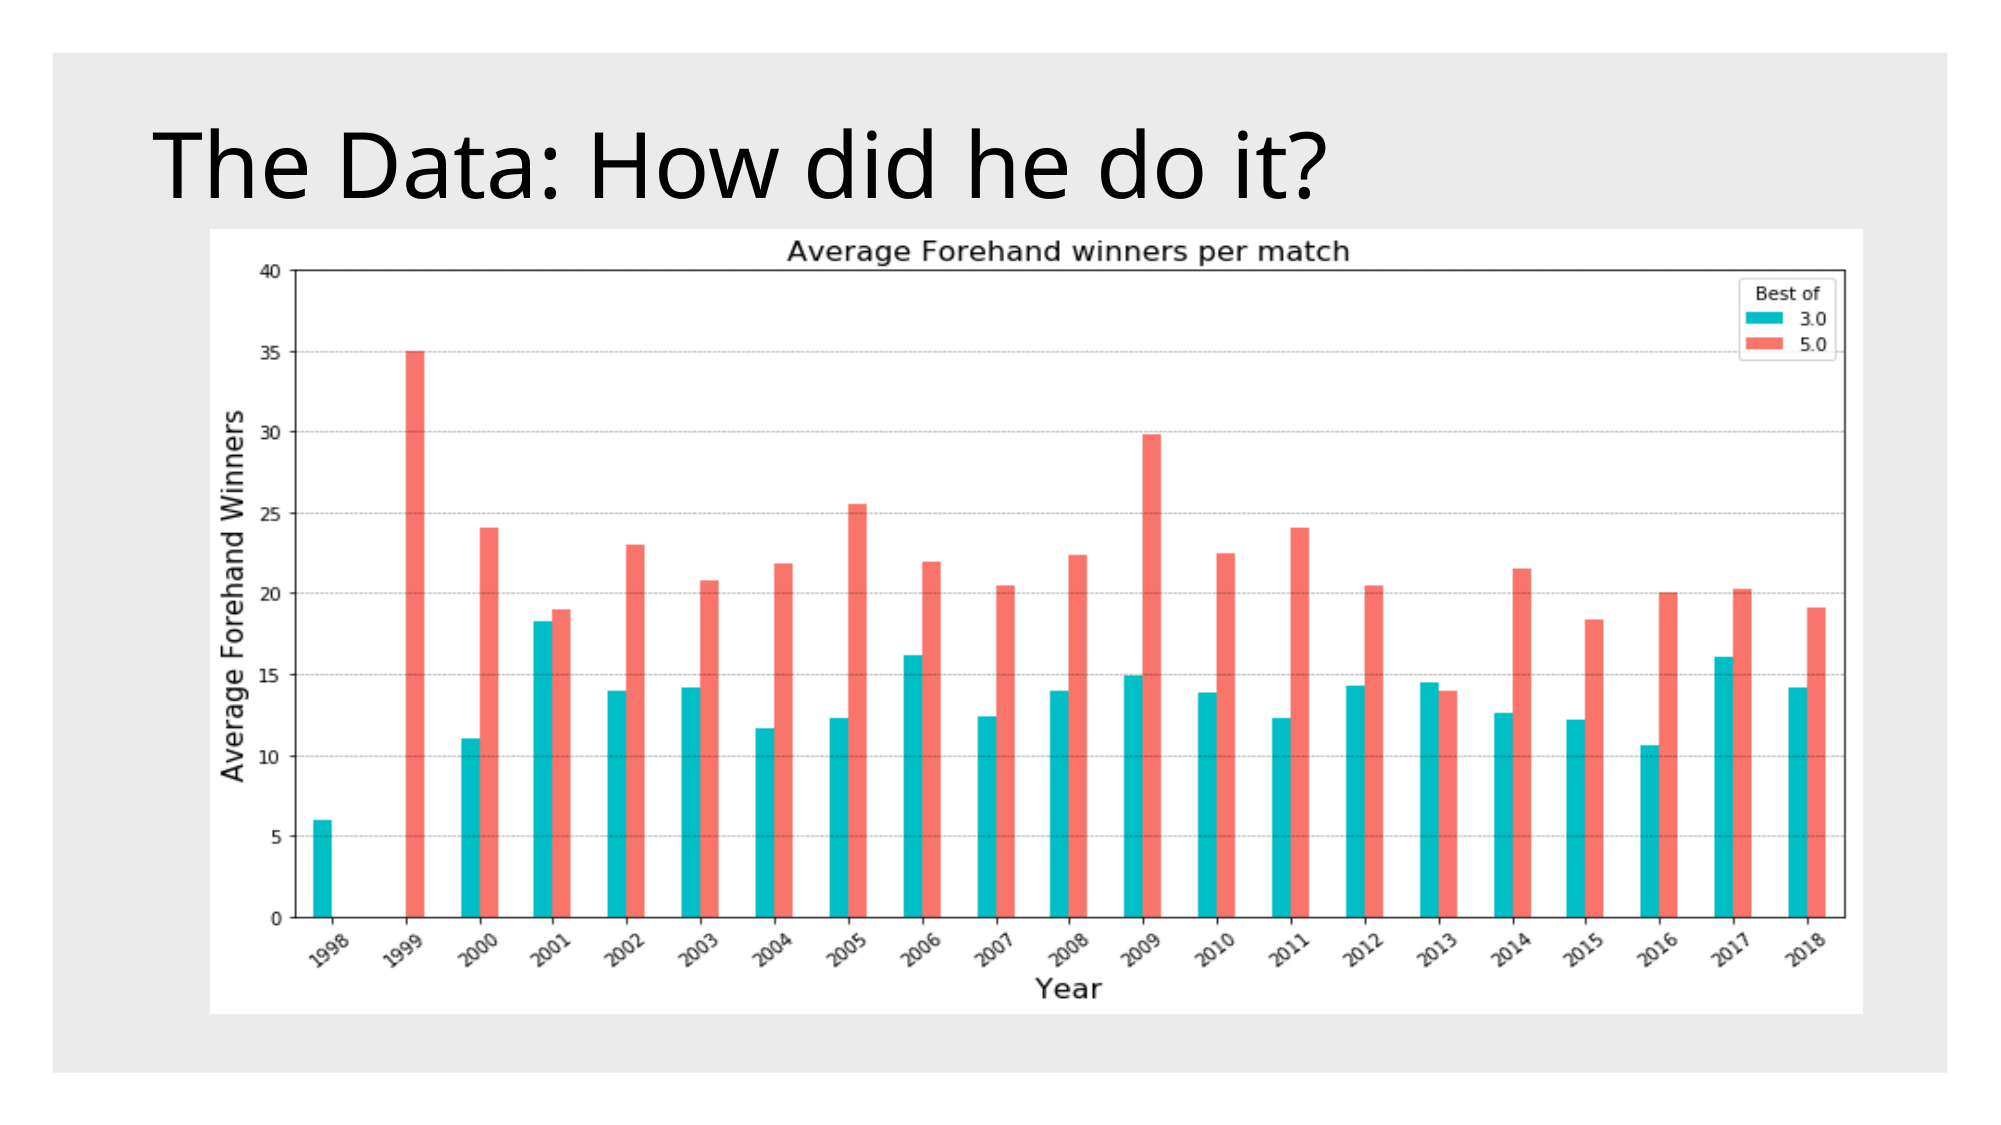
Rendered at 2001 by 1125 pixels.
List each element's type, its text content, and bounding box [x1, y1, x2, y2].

picture [210, 229, 1863, 1014]
title The Data: How did he do it? [137, 59, 1863, 278]
text_box [53, 53, 1947, 1073]
